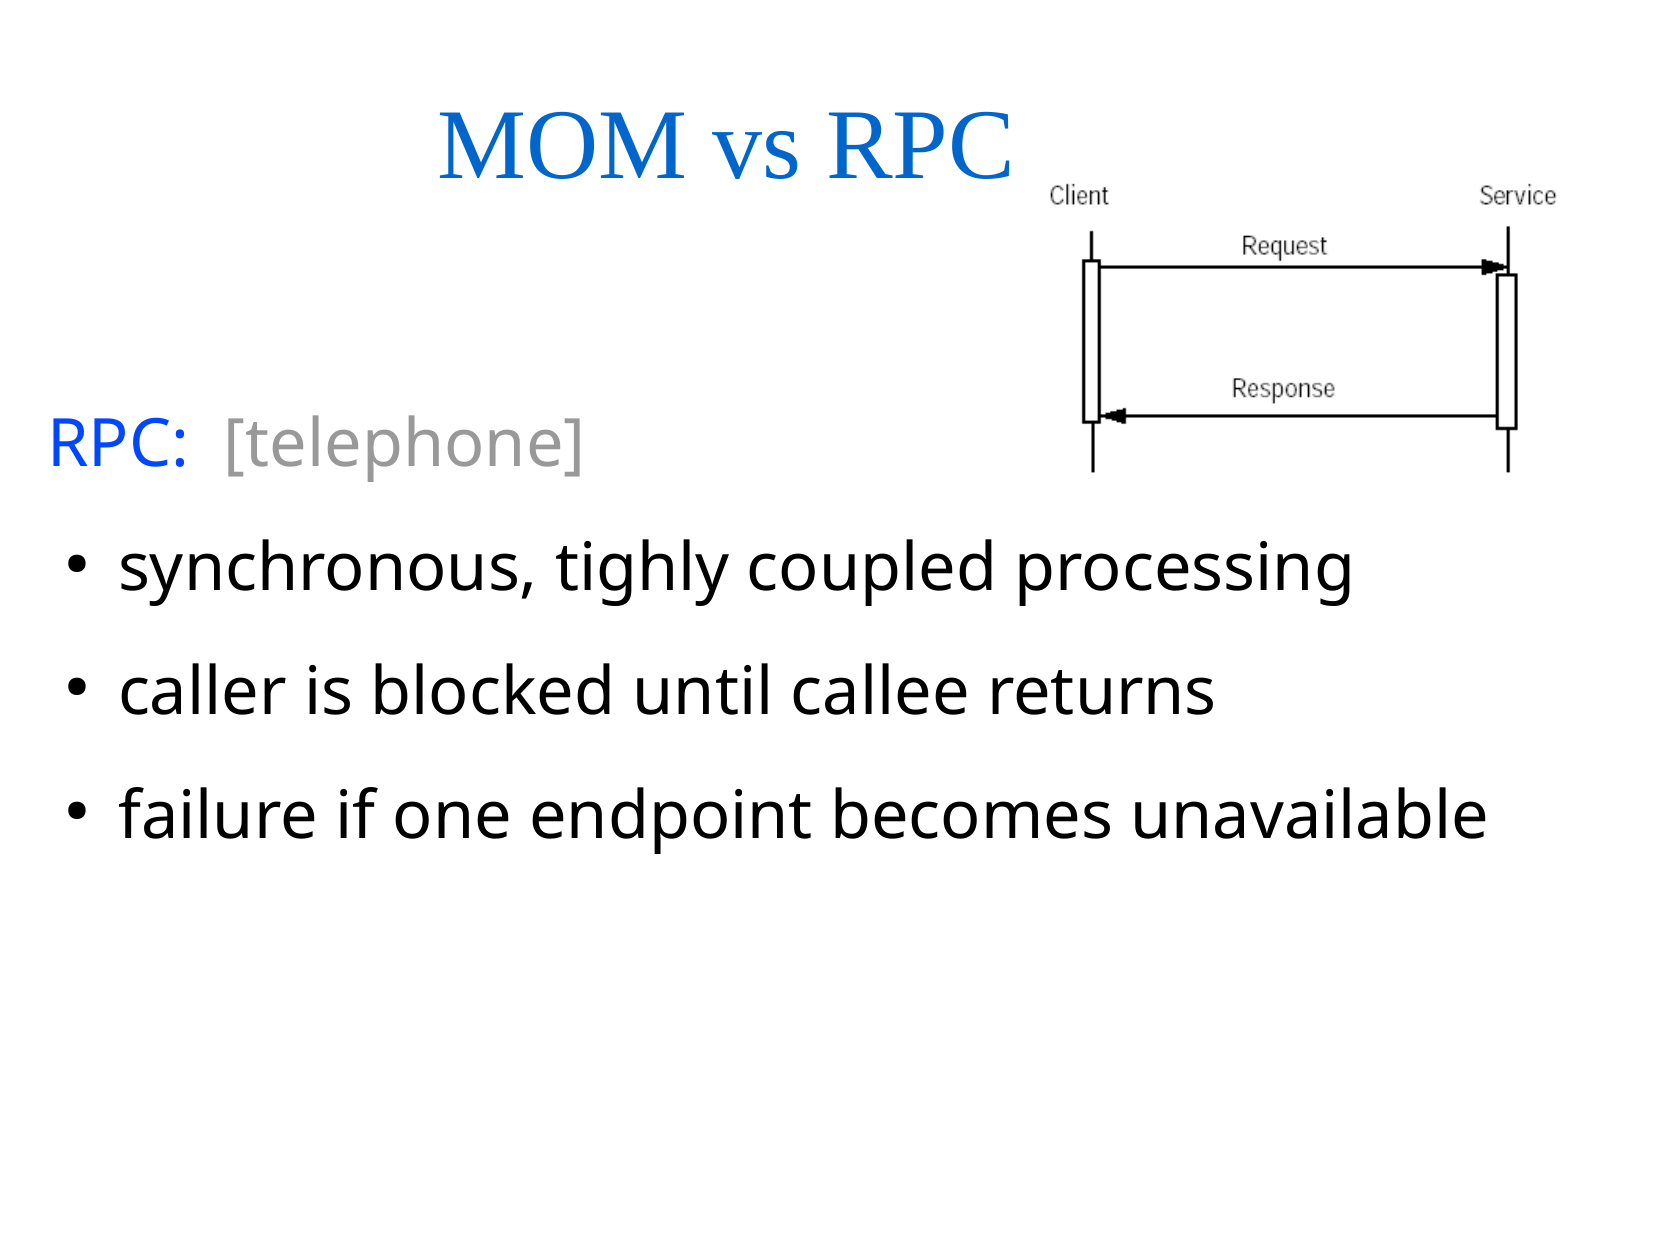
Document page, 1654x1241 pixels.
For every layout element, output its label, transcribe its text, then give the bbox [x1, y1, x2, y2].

list RPC: [telephone] synchronous, tighly coupled processing caller is blocked until callee returns failure if one endpoint becomes unavailable [47, 395, 1619, 1211]
title MOM vs RPC [230, 40, 1223, 249]
picture [1015, 153, 1590, 395]
